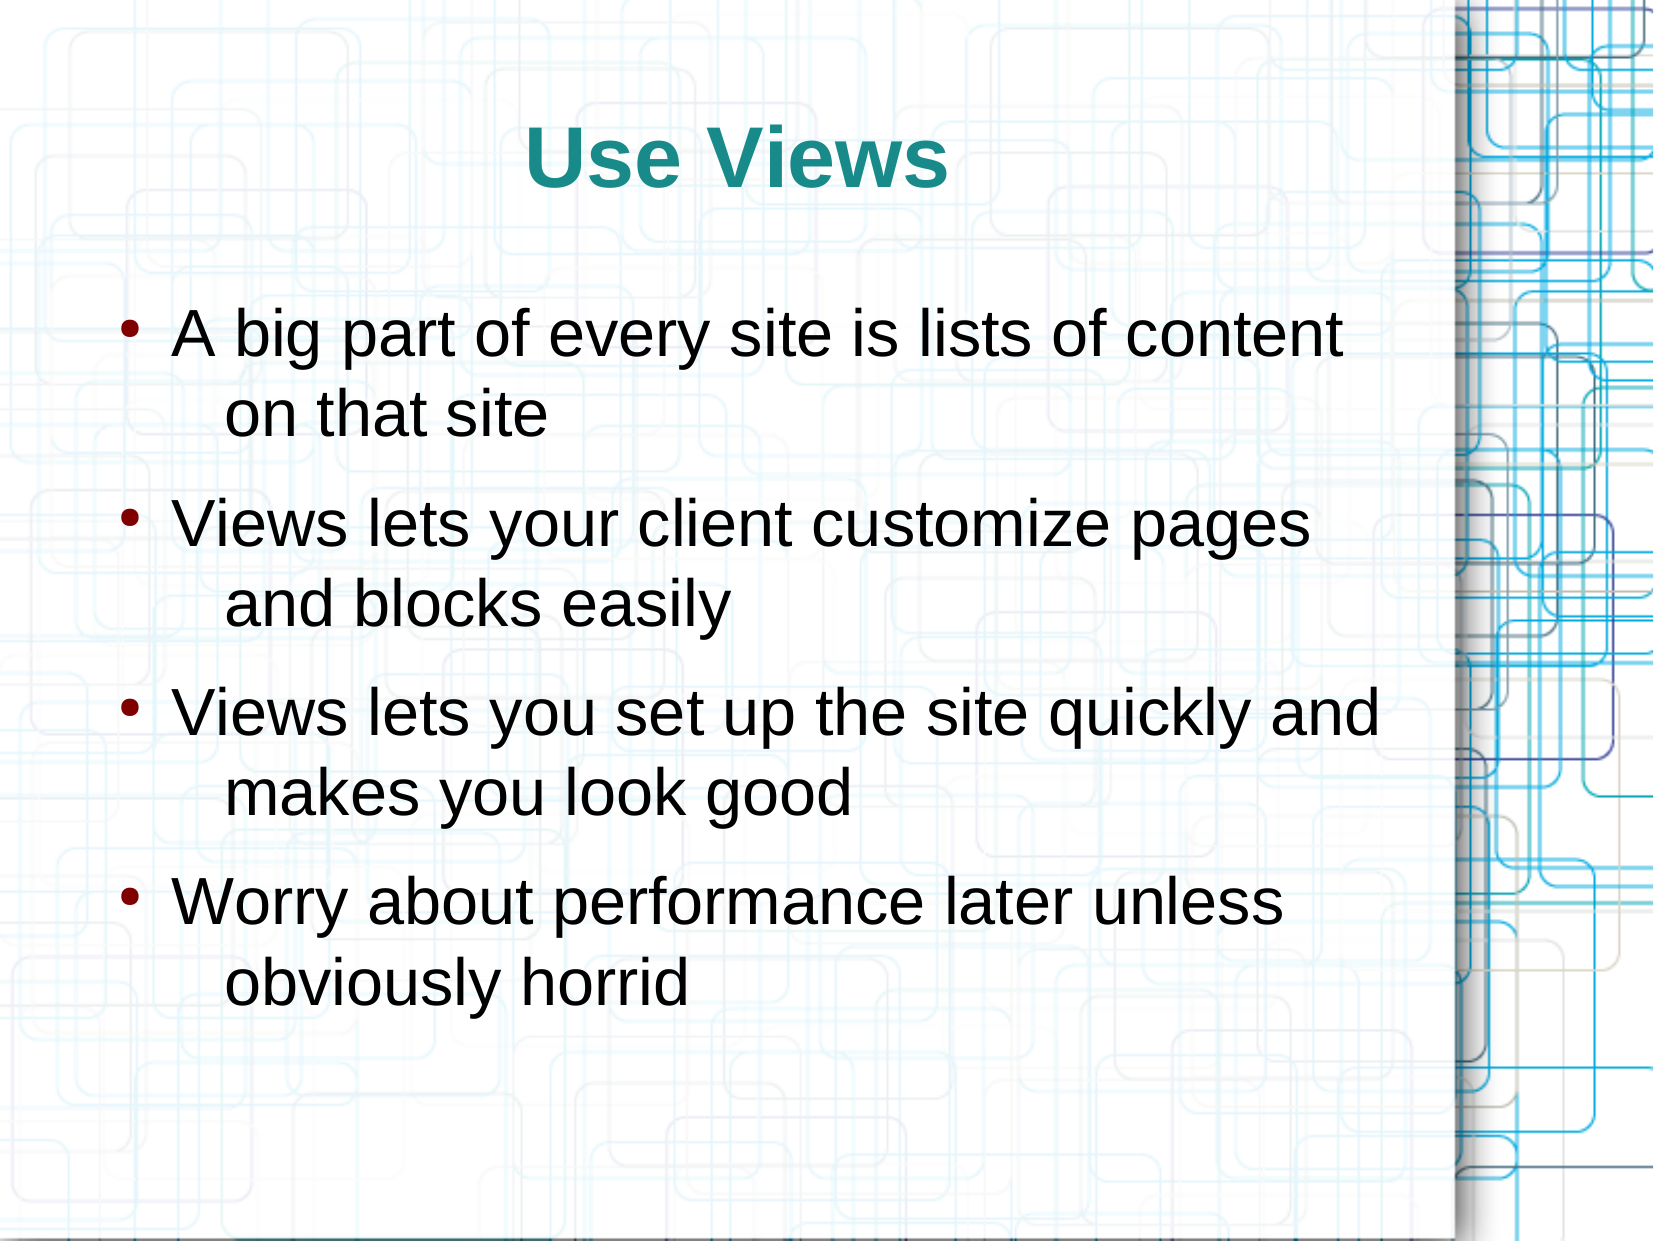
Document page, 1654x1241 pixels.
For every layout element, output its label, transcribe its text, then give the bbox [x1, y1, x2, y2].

list A big part of every site is lists of content on that site Views lets your client customize pages and blocks easily Views lets you set up the site quickly and makes you look good Worry about performance later unless obviously horrid [82, 290, 1417, 1109]
picture [0, 0, 1654, 1241]
title Use Views [58, 49, 1417, 257]
